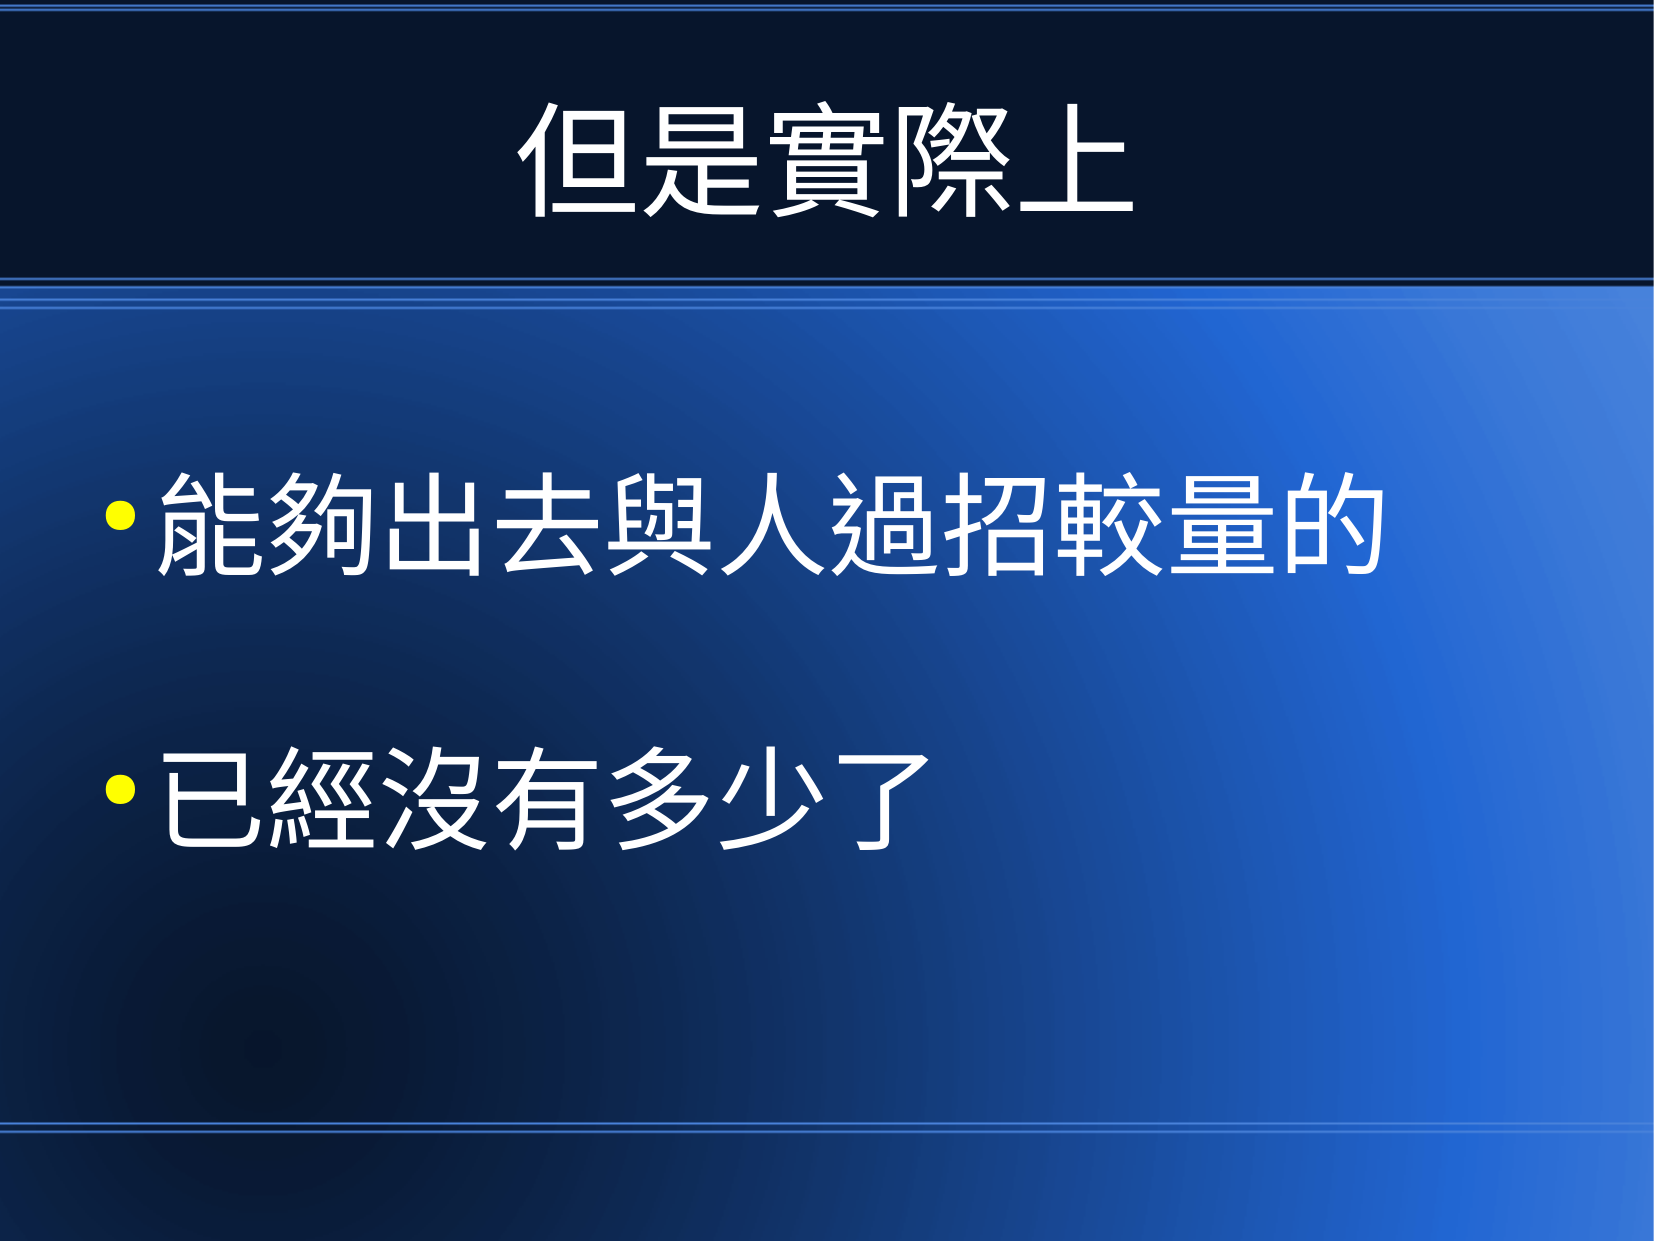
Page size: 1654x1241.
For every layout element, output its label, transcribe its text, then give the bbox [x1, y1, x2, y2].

picture [0, 0, 1654, 1241]
title 但是實際上 [82, 49, 1571, 257]
list 能夠出去與人過招較量的 已經沒有多少了 [82, 355, 1571, 1241]
